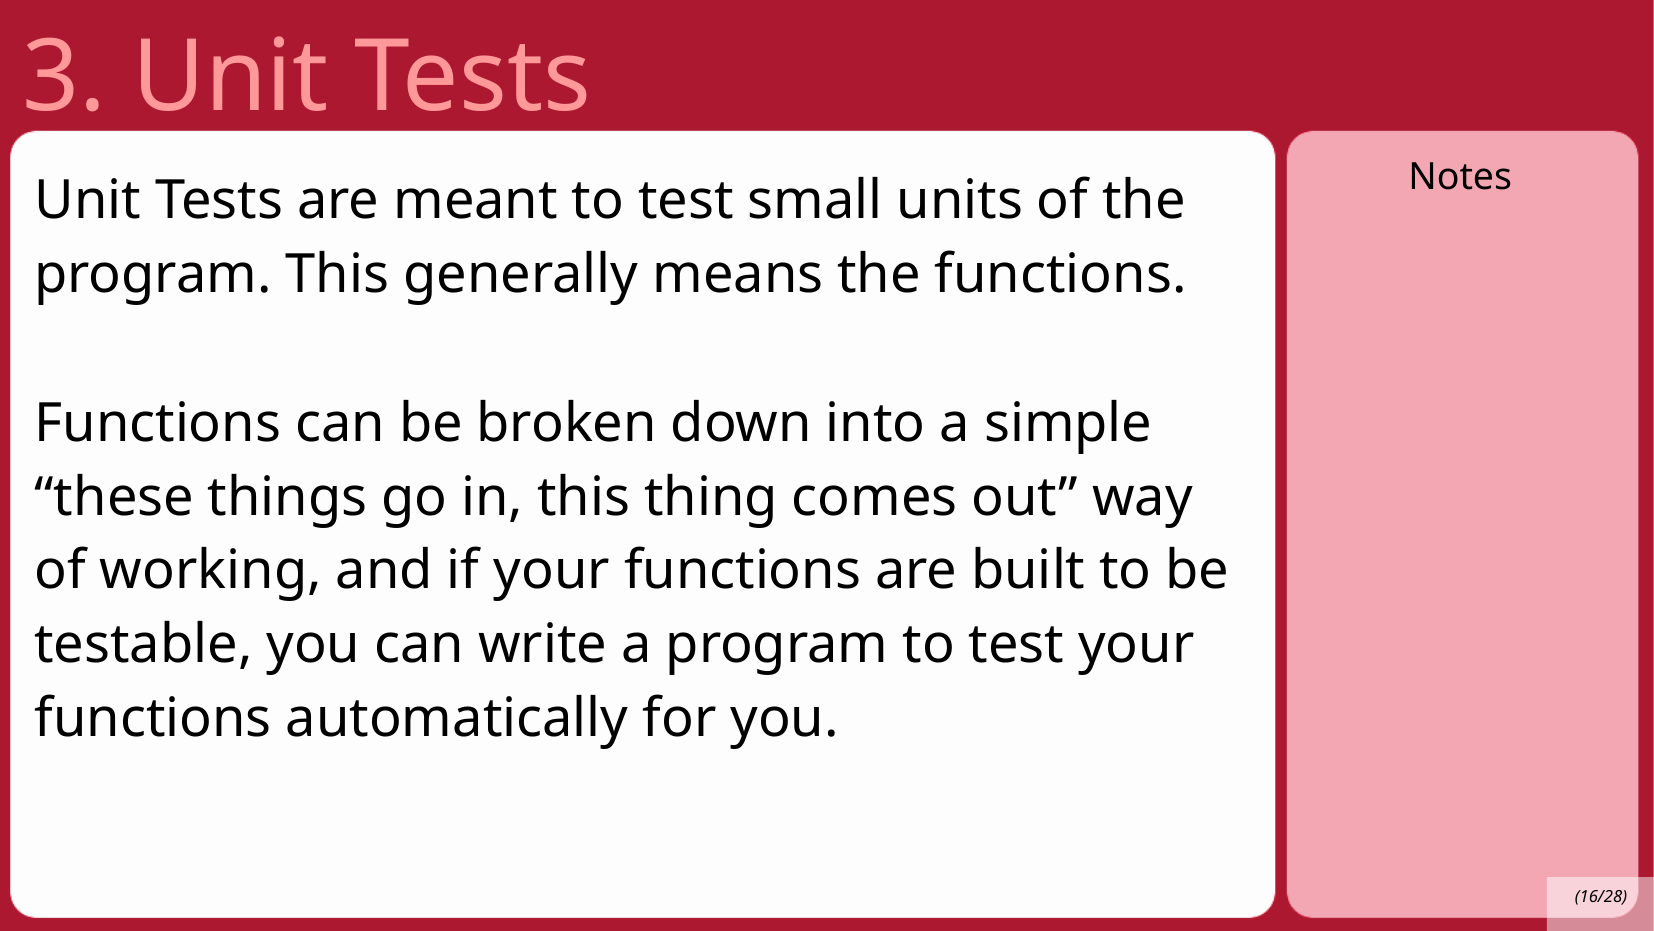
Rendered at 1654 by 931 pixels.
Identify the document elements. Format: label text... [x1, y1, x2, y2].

title 3. Unit Tests [22, 7, 1511, 136]
picture [0, 0, 1654, 931]
text_box Unit Tests are meant to test small units of the program. This generally means the functions. Functions can be broken down into a simple “these things go in, this thing comes out” way of working, and if your functions are built to be testable, you can write a program to test your functions automatically for you. [34, 160, 1248, 648]
text_box Notes [1290, 141, 1631, 199]
text_box (<number>/28) [1546, 877, 1654, 931]
